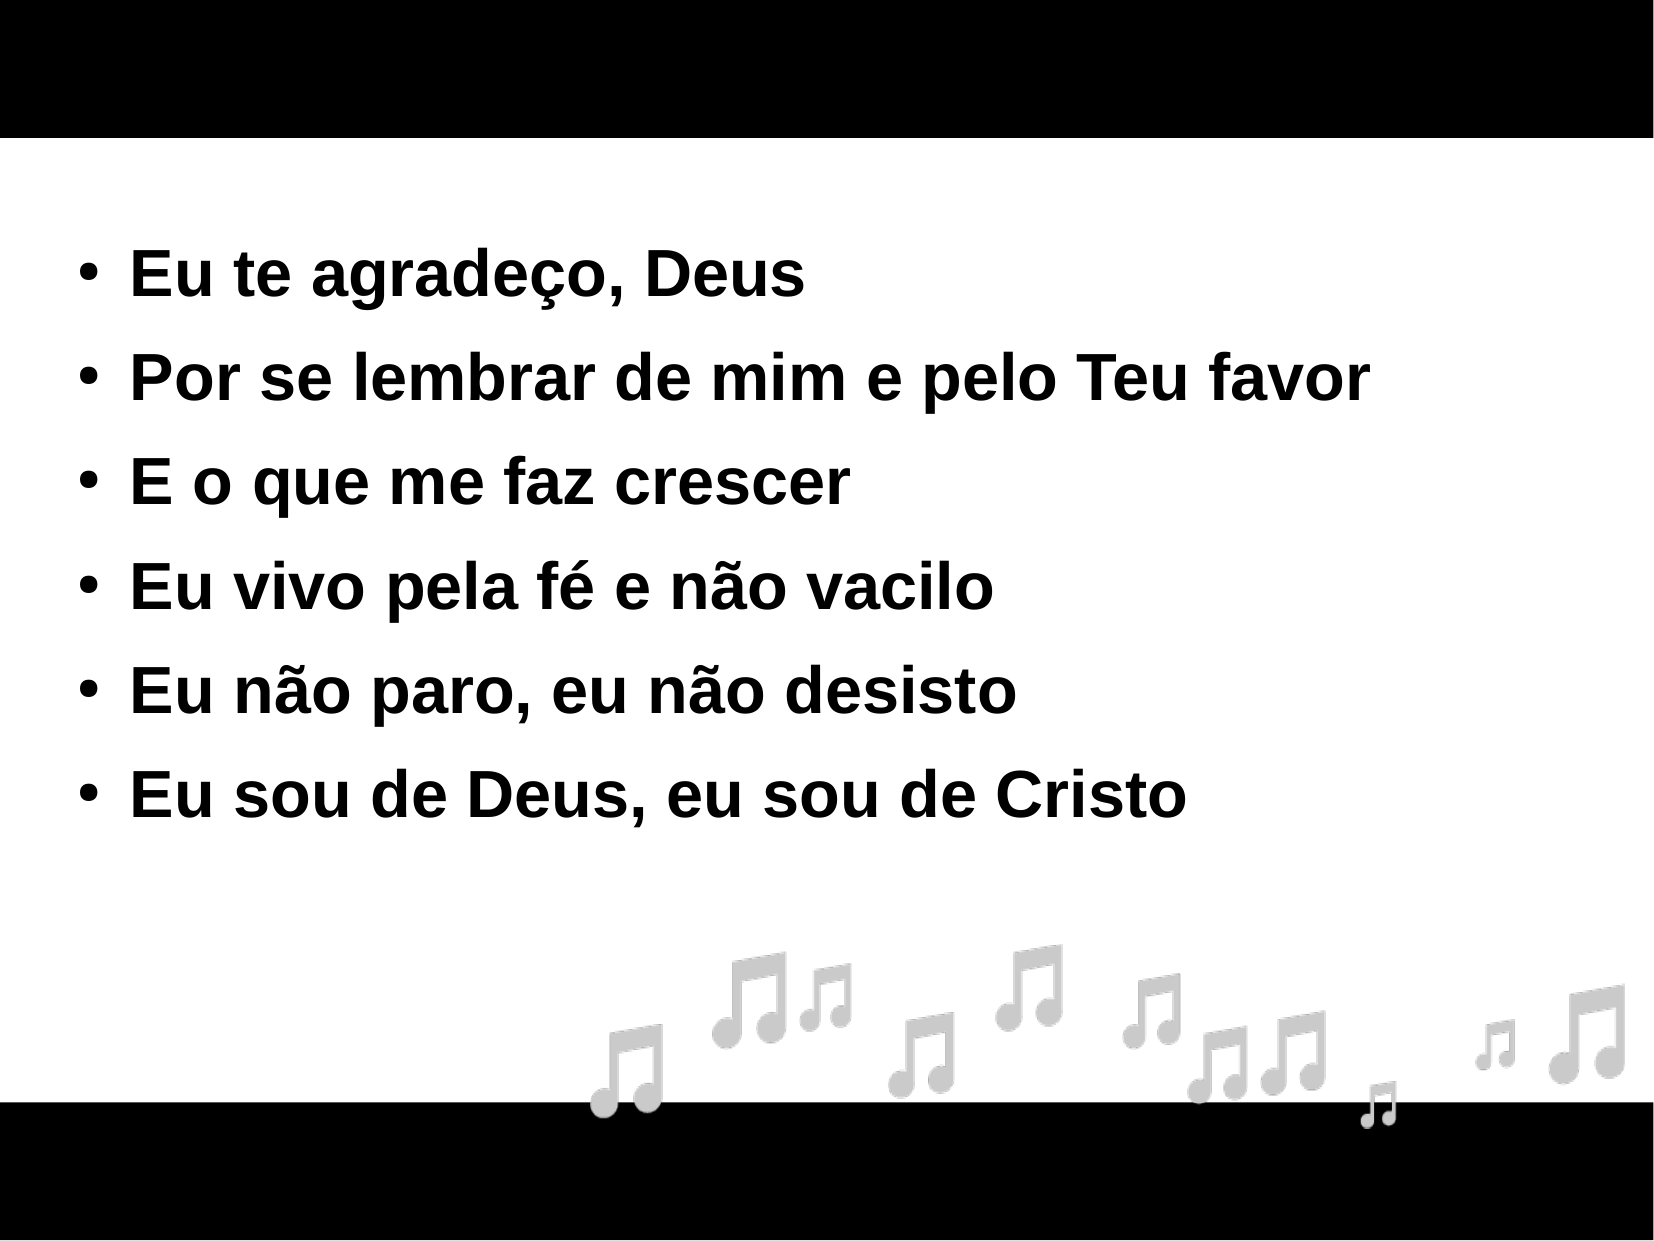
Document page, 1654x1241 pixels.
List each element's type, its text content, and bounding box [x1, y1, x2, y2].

list Eu te agradeço, Deus Por se lembrar de mim e pelo Teu favor E o que me faz crescer Eu vivo pela fé e não vacilo Eu não paro, eu não desisto Eu sou de Deus, eu sou de Cristo [59, 236, 1595, 1024]
